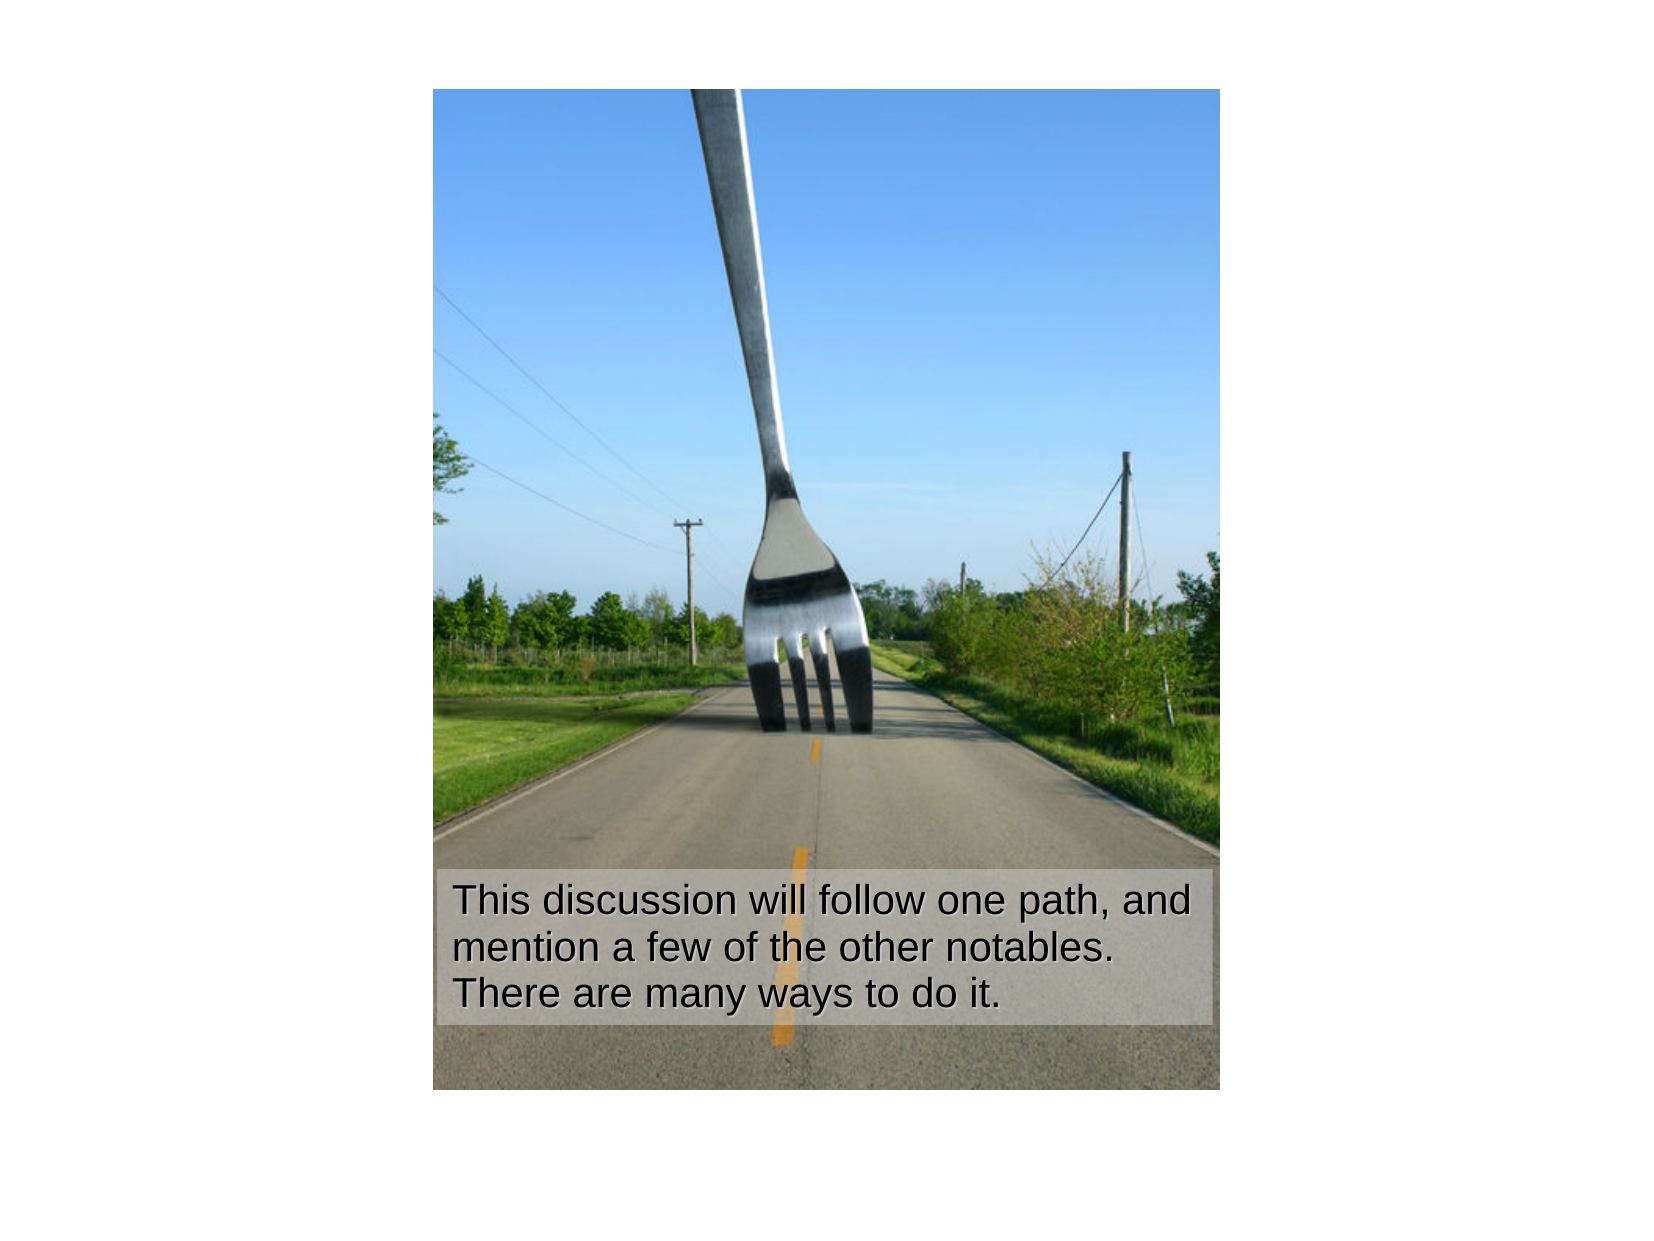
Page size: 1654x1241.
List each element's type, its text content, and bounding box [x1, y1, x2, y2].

text_box This discussion will follow one path, and mention a few of the other notables. There are many ways to do it. [437, 869, 1213, 1025]
picture [433, 89, 1220, 1090]
